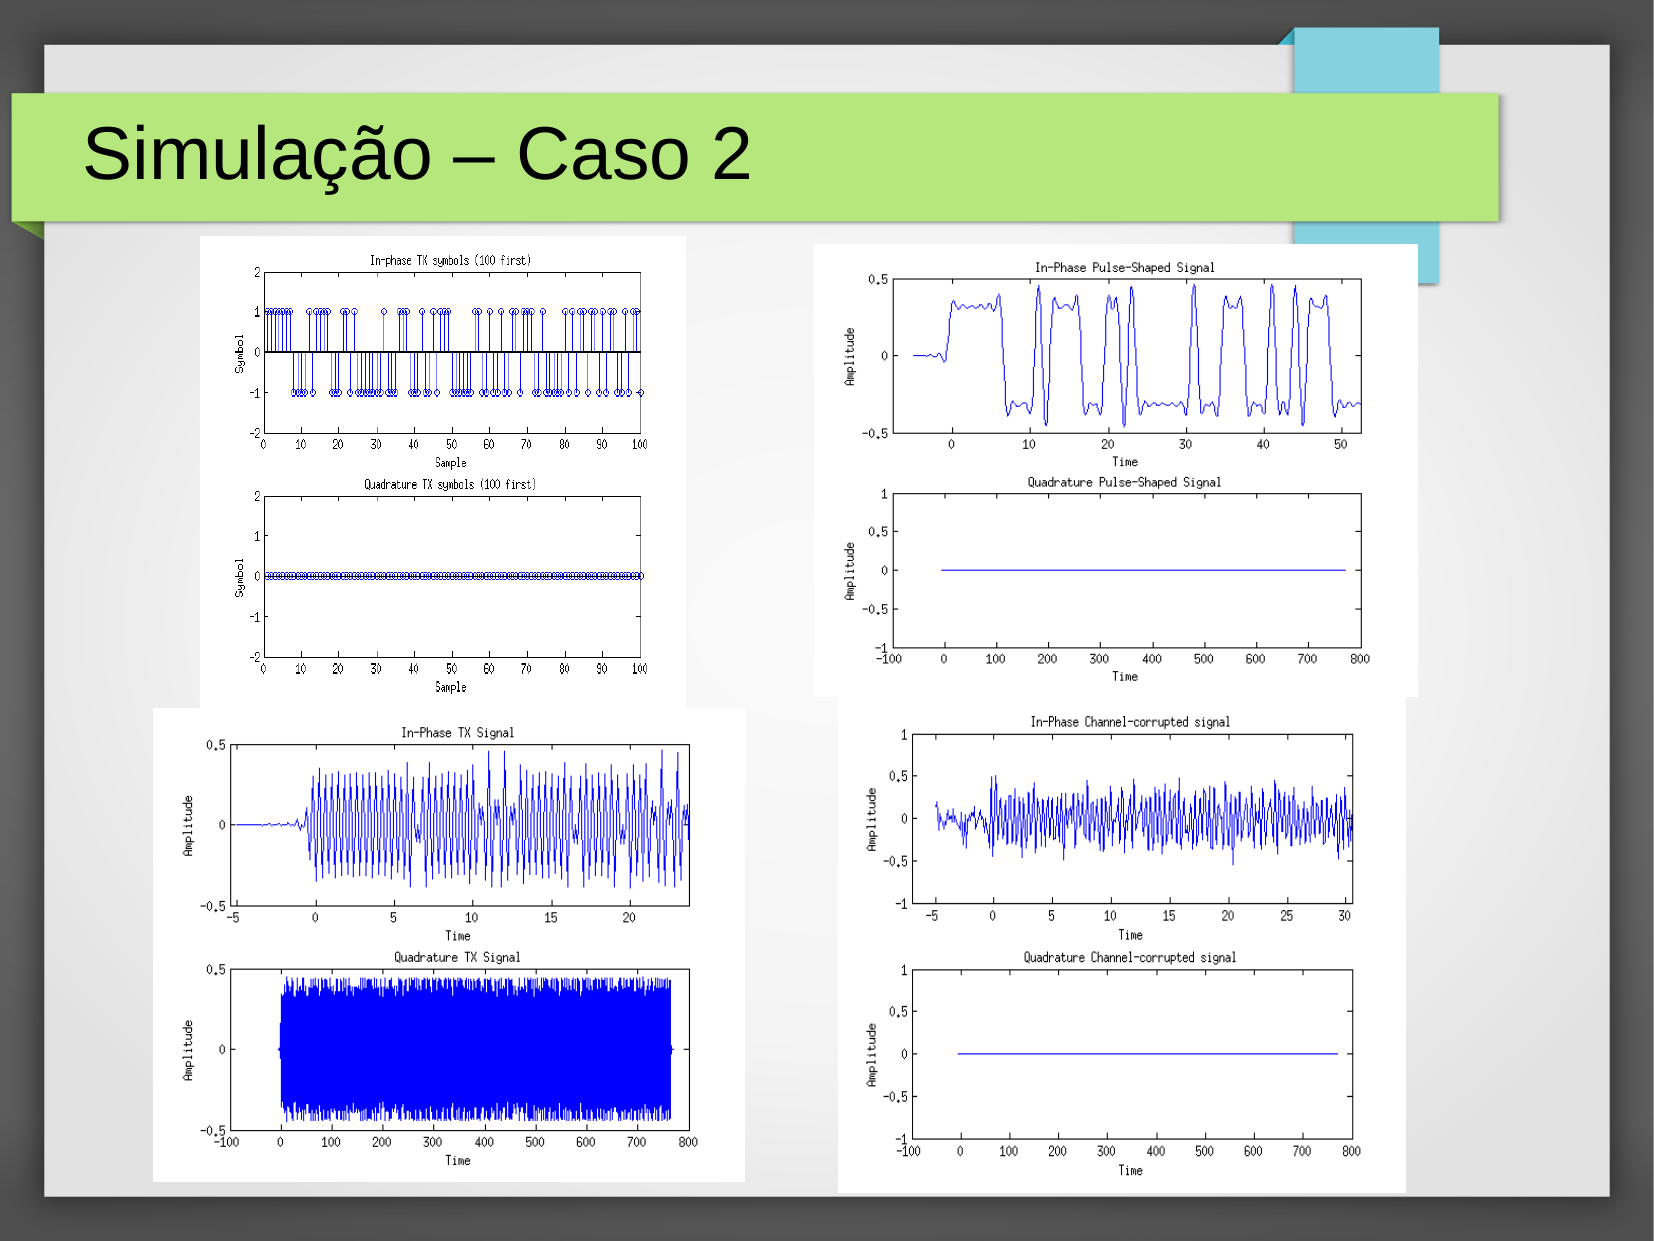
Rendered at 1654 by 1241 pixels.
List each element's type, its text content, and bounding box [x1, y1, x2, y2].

picture [0, 0, 1654, 1241]
title Simulação – Caso 2 [82, 94, 1264, 213]
